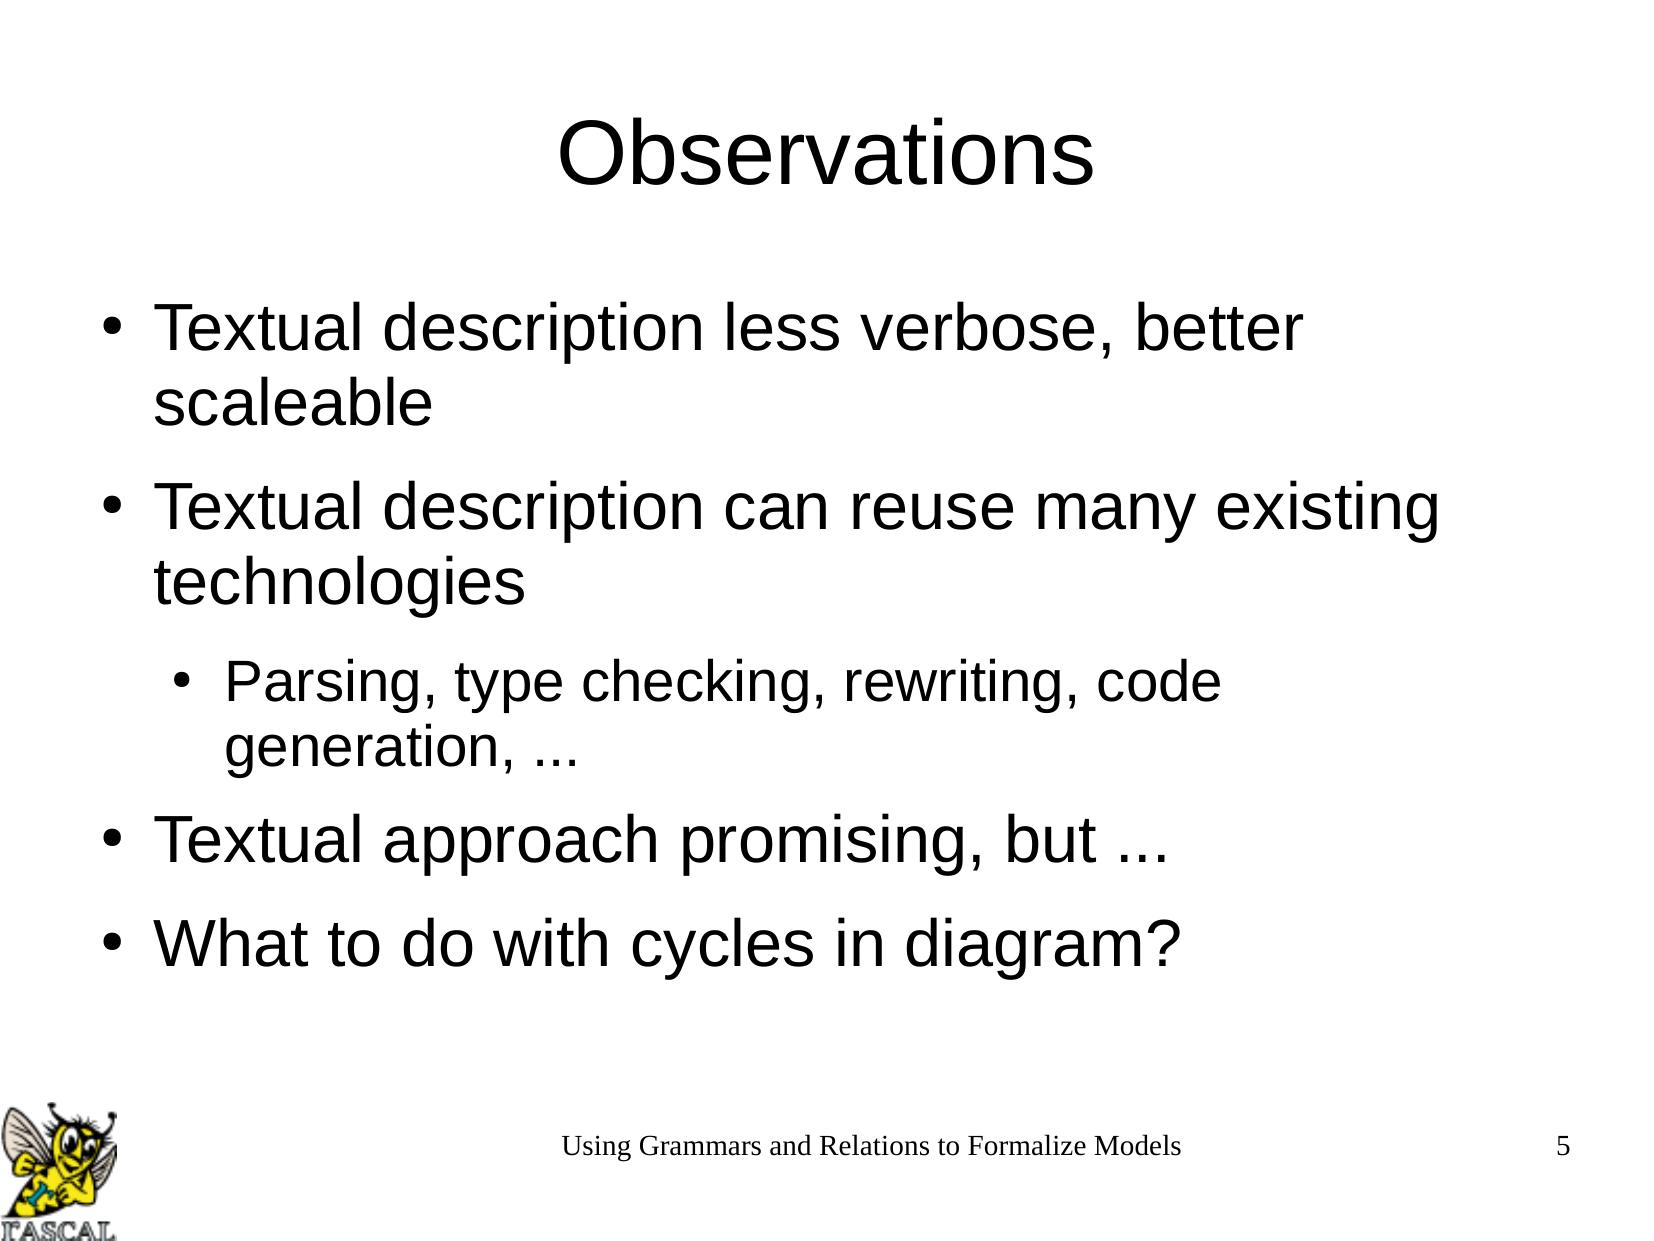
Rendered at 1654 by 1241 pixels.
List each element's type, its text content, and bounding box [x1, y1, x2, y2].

title Observations [82, 49, 1571, 257]
picture [0, 1102, 117, 1241]
list Textual description less verbose, better scaleable Textual description can reuse many existing technologies Parsing, type checking, rewriting, code generation, ... Textual approach promising, but ... What to do with cycles in diagram? [82, 290, 1571, 1109]
